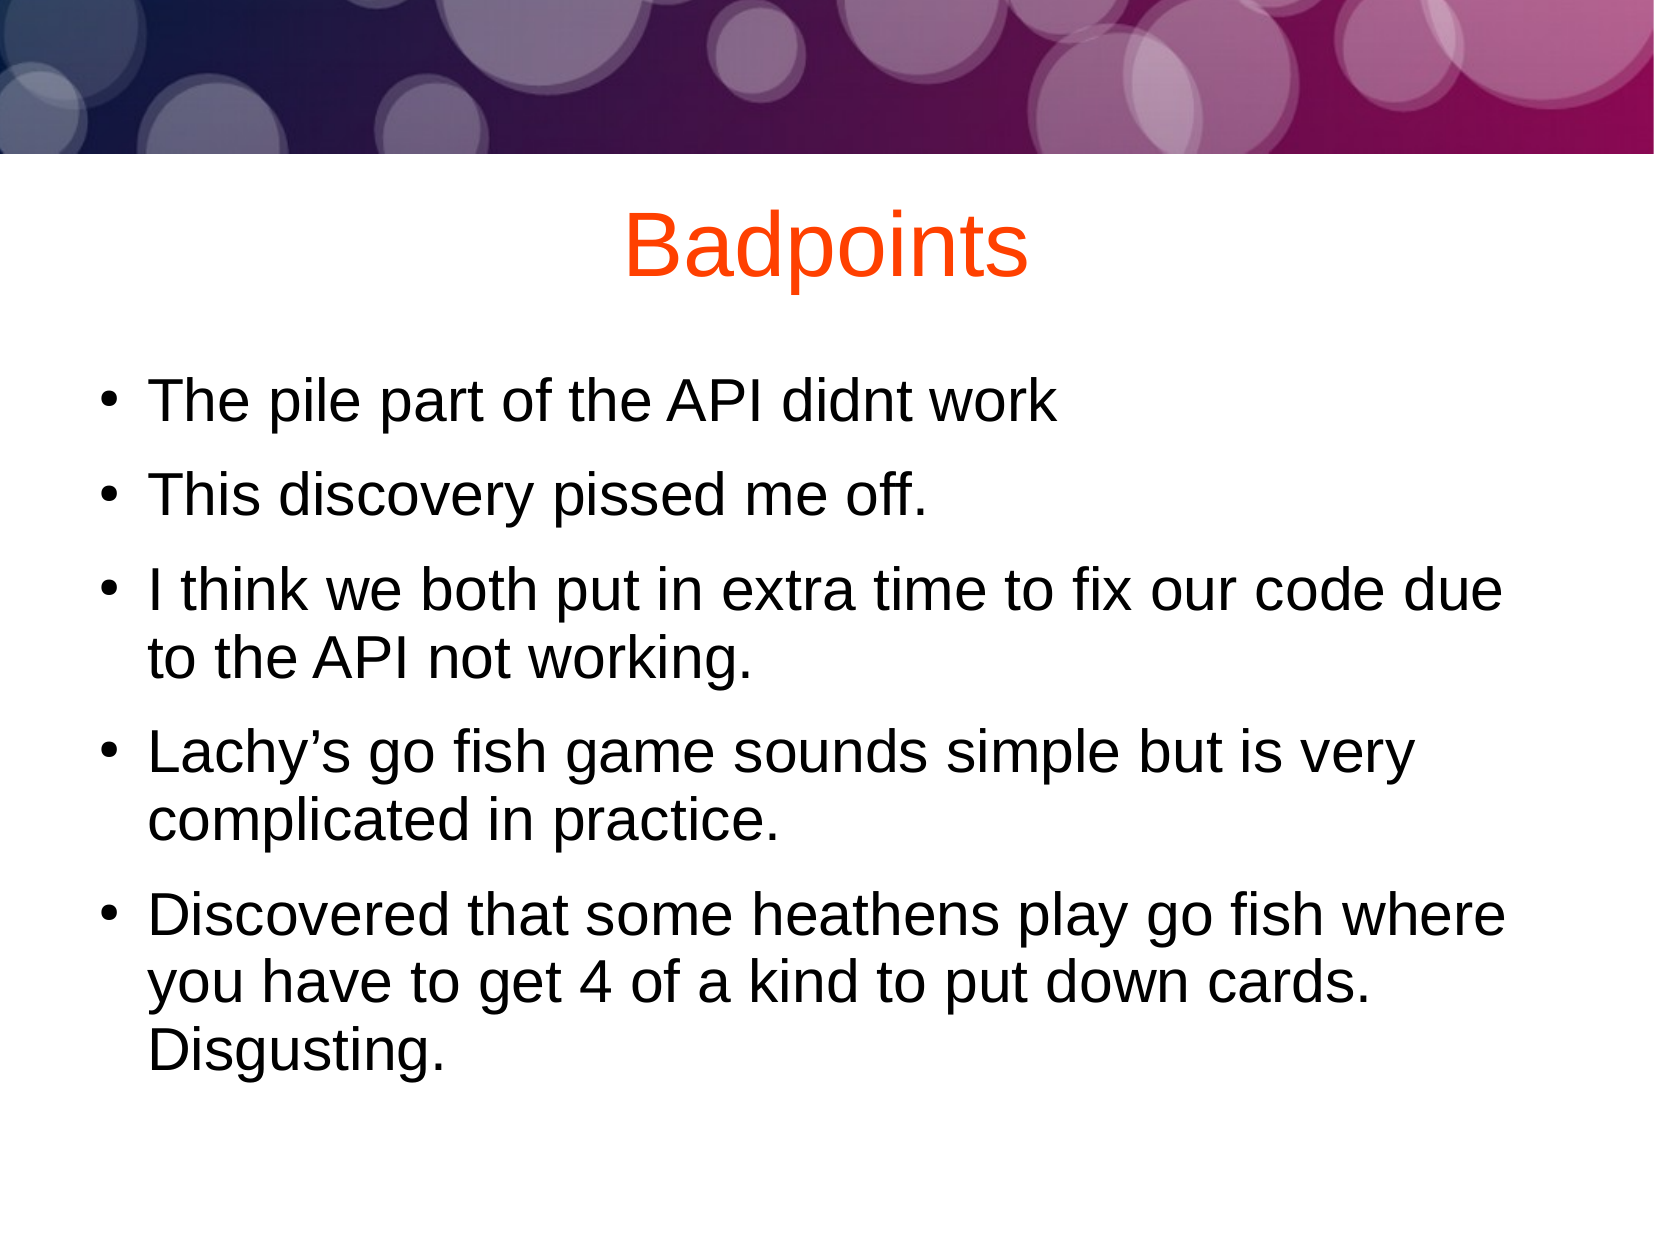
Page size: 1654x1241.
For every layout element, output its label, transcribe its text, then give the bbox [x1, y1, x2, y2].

list The pile part of the API didnt work This discovery pissed me off. I think we both put in extra time to fix our code due to the API not working. Lachy’s go fish game sounds simple but is very complicated in practice. Discovered that some heathens play go fish where you have to get 4 of a kind to put down cards. Disgusting. [82, 366, 1571, 1087]
title Badpoints [82, 159, 1571, 331]
picture [0, 0, 1654, 154]
